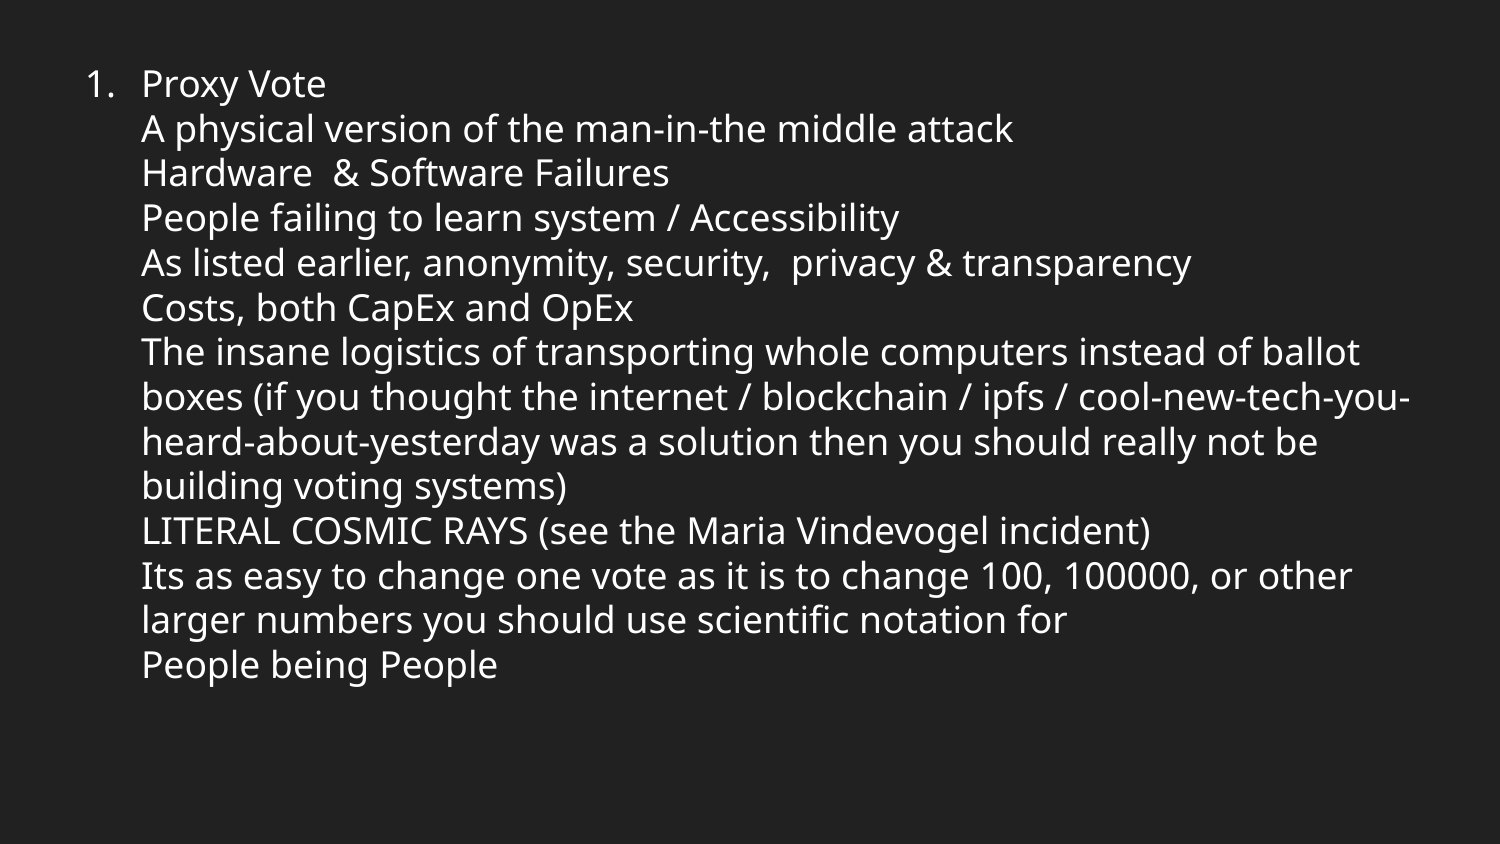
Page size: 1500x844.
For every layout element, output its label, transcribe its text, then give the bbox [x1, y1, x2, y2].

title Proxy Vote A physical version of the man-in-the middle attack Hardware & Software Failures People failing to learn system / Accessibility As listed earlier, anonymity, security, privacy & transparency Costs, both CapEx and OpEx The insane logistics of transporting whole computers instead of ballot boxes (if you thought the internet / blockchain / ipfs / cool-new-tech-you-heard-about-yesterday was a solution then you should really not be building voting systems) LITERAL COSMIC RAYS (see the Maria Vindevogel incident) Its as easy to change one vote as it is to change 100, 100000, or other larger numbers you should use scientific notation for People being People [51, 45, 1449, 140]
